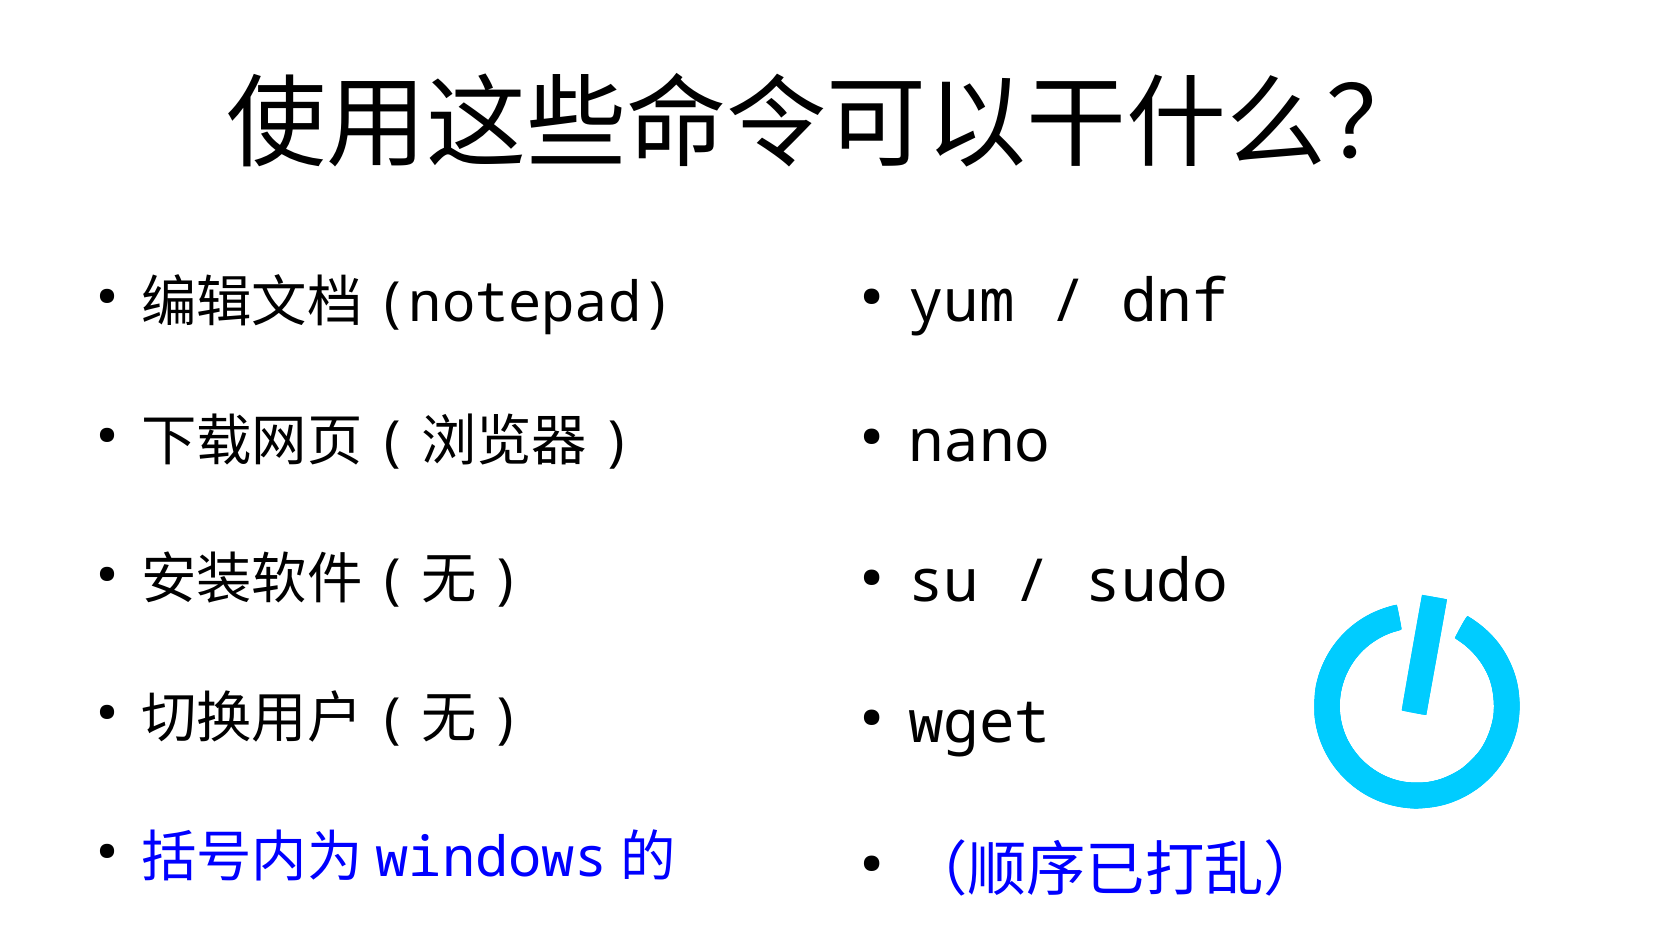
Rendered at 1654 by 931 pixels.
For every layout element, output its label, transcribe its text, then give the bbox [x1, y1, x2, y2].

list 编辑文档(notepad) 下载网页(浏览器) 安装软件(无) 切换用户(无) 括号内为windows的 [82, 217, 809, 898]
list yum / dnf nano su / sudo wget （顺序已打乱） [845, 217, 1572, 910]
title 使用这些命令可以干什么？ [82, 37, 1571, 193]
